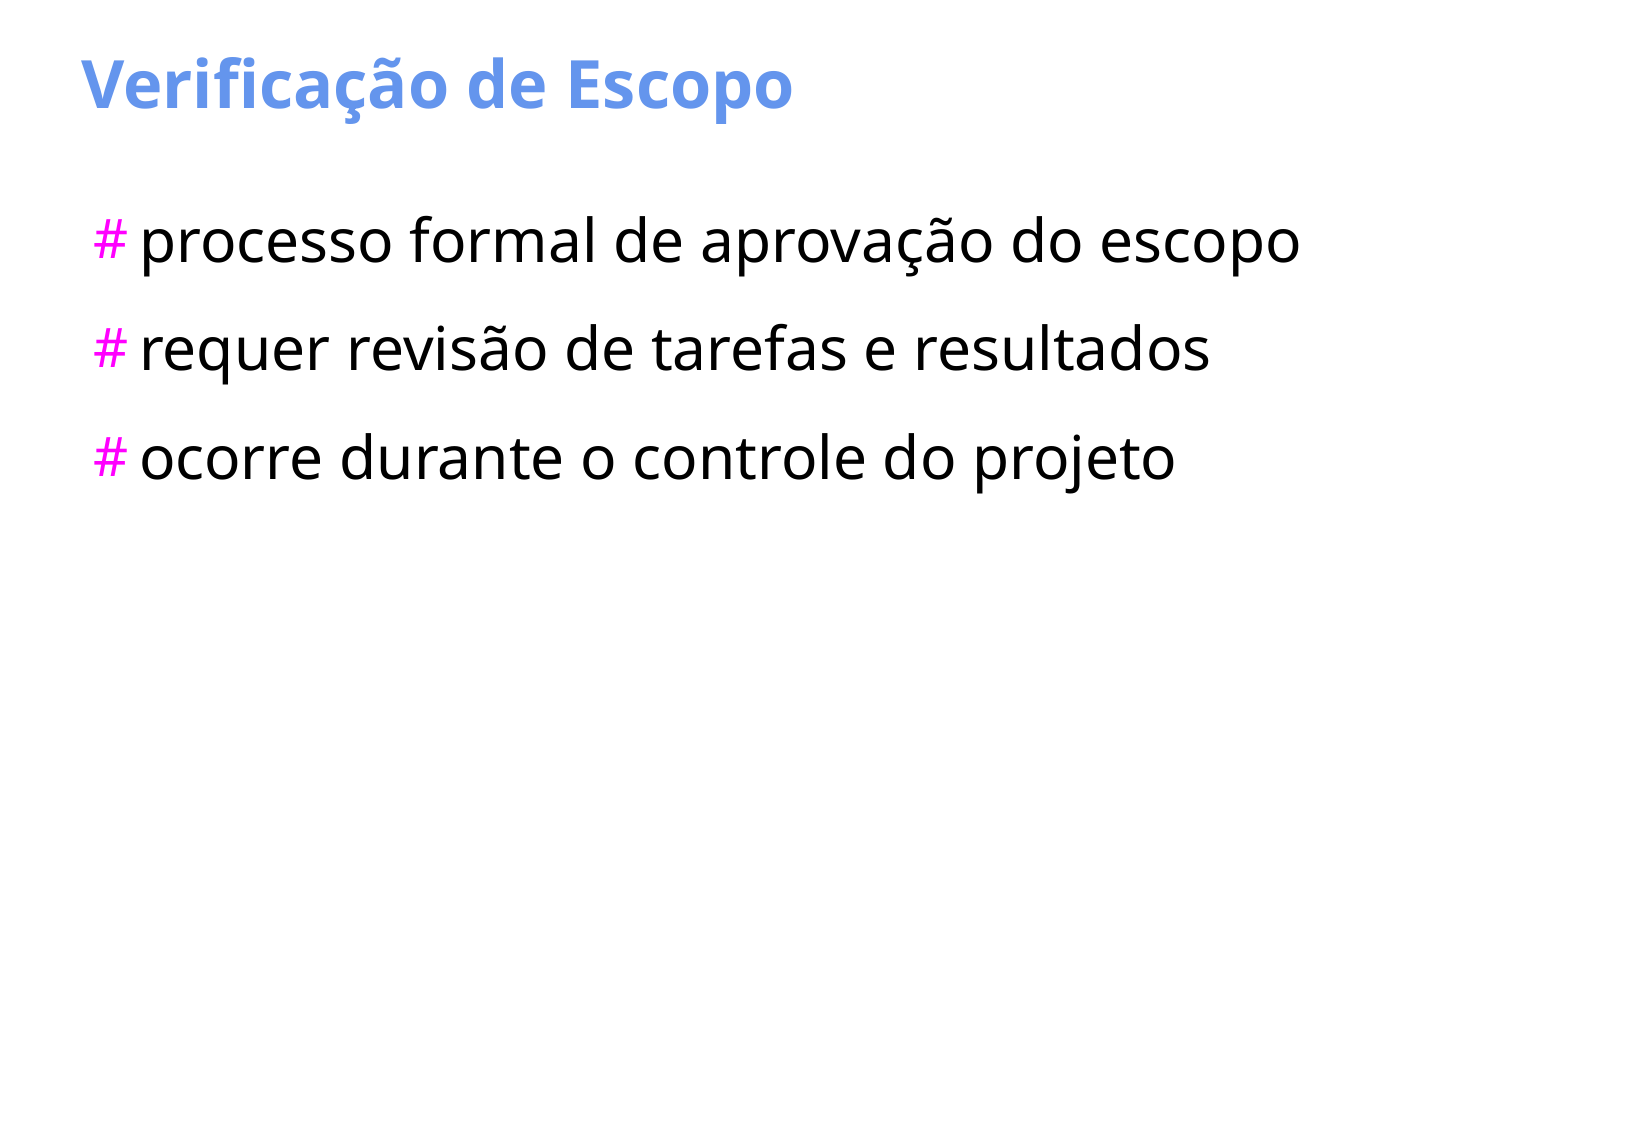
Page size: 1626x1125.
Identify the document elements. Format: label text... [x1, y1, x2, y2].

list processo formal de aprovação do escopo requer revisão de tarefas e resultados ocorre durante o controle do projeto [81, 165, 1544, 1016]
title Verificação de Escopo [81, 41, 1544, 122]
